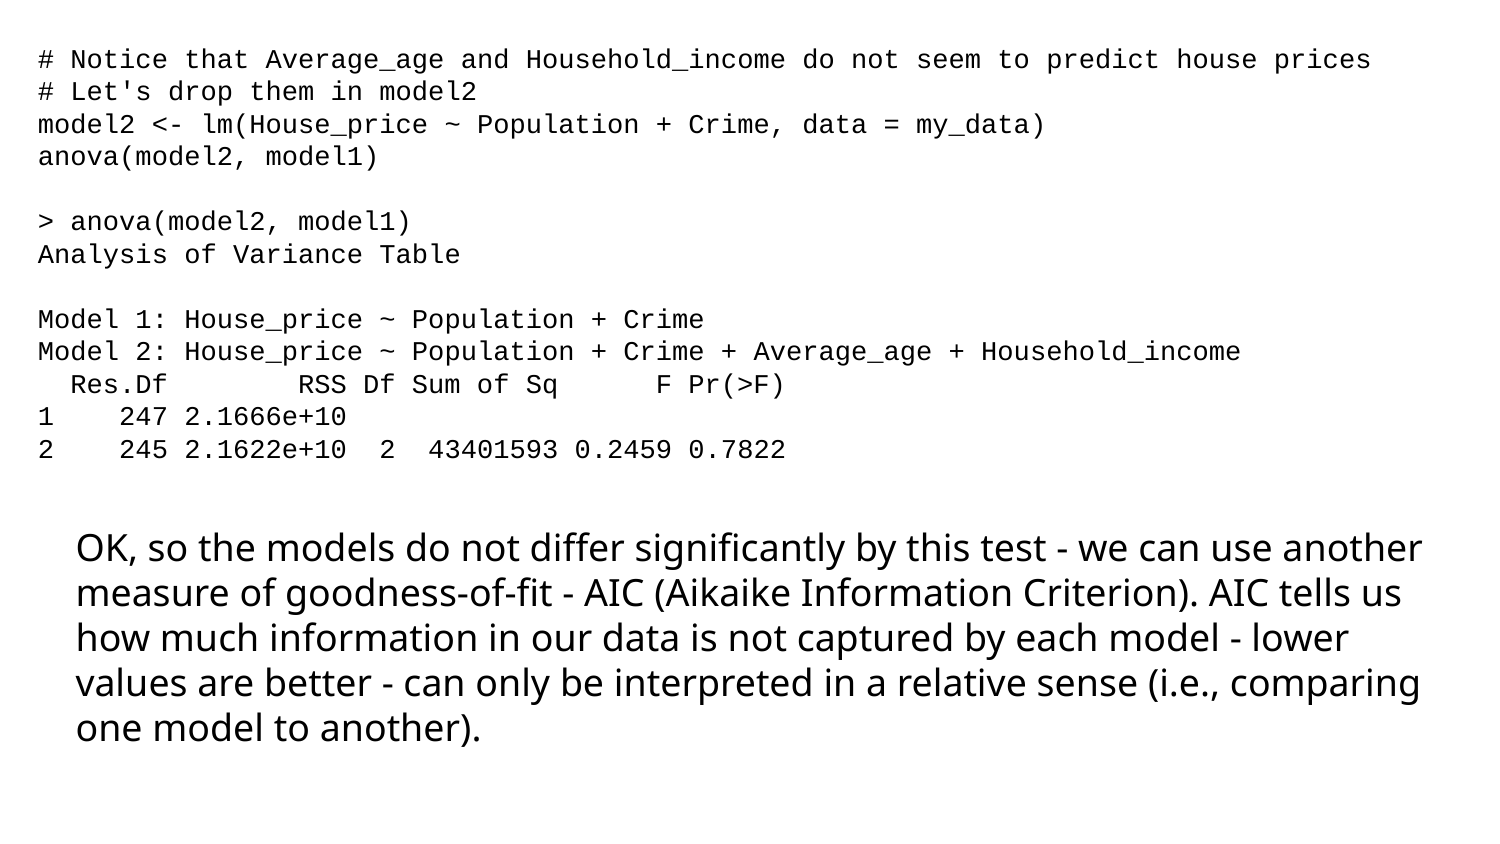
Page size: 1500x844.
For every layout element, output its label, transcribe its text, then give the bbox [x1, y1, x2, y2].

text_box # Notice that Average_age and Household_income do not seem to predict house prices # Let's drop them in model2 model2 <- lm(House_price ~ Population + Crime, data = my_data) anova(model2, model1) > anova(model2, model1) Analysis of Variance Table Model 1: House_price ~ Population + Crime Model 2: House_price ~ Population + Crime + Average_age + Household_income Res.Df RSS Df Sum of Sq F Pr(>F) 1 247 2.1666e+10 2 245 2.1622e+10 2 43401593 0.2459 0.7822 [22, 26, 1475, 544]
text_box OK, so the models do not differ significantly by this test - we can use another measure of goodness-of-fit - AIC (Aikaike Information Criterion). AIC tells us how much information in our data is not captured by each model - lower values are better - can only be interpreted in a relative sense (i.e., comparing one model to another). [60, 509, 1455, 818]
